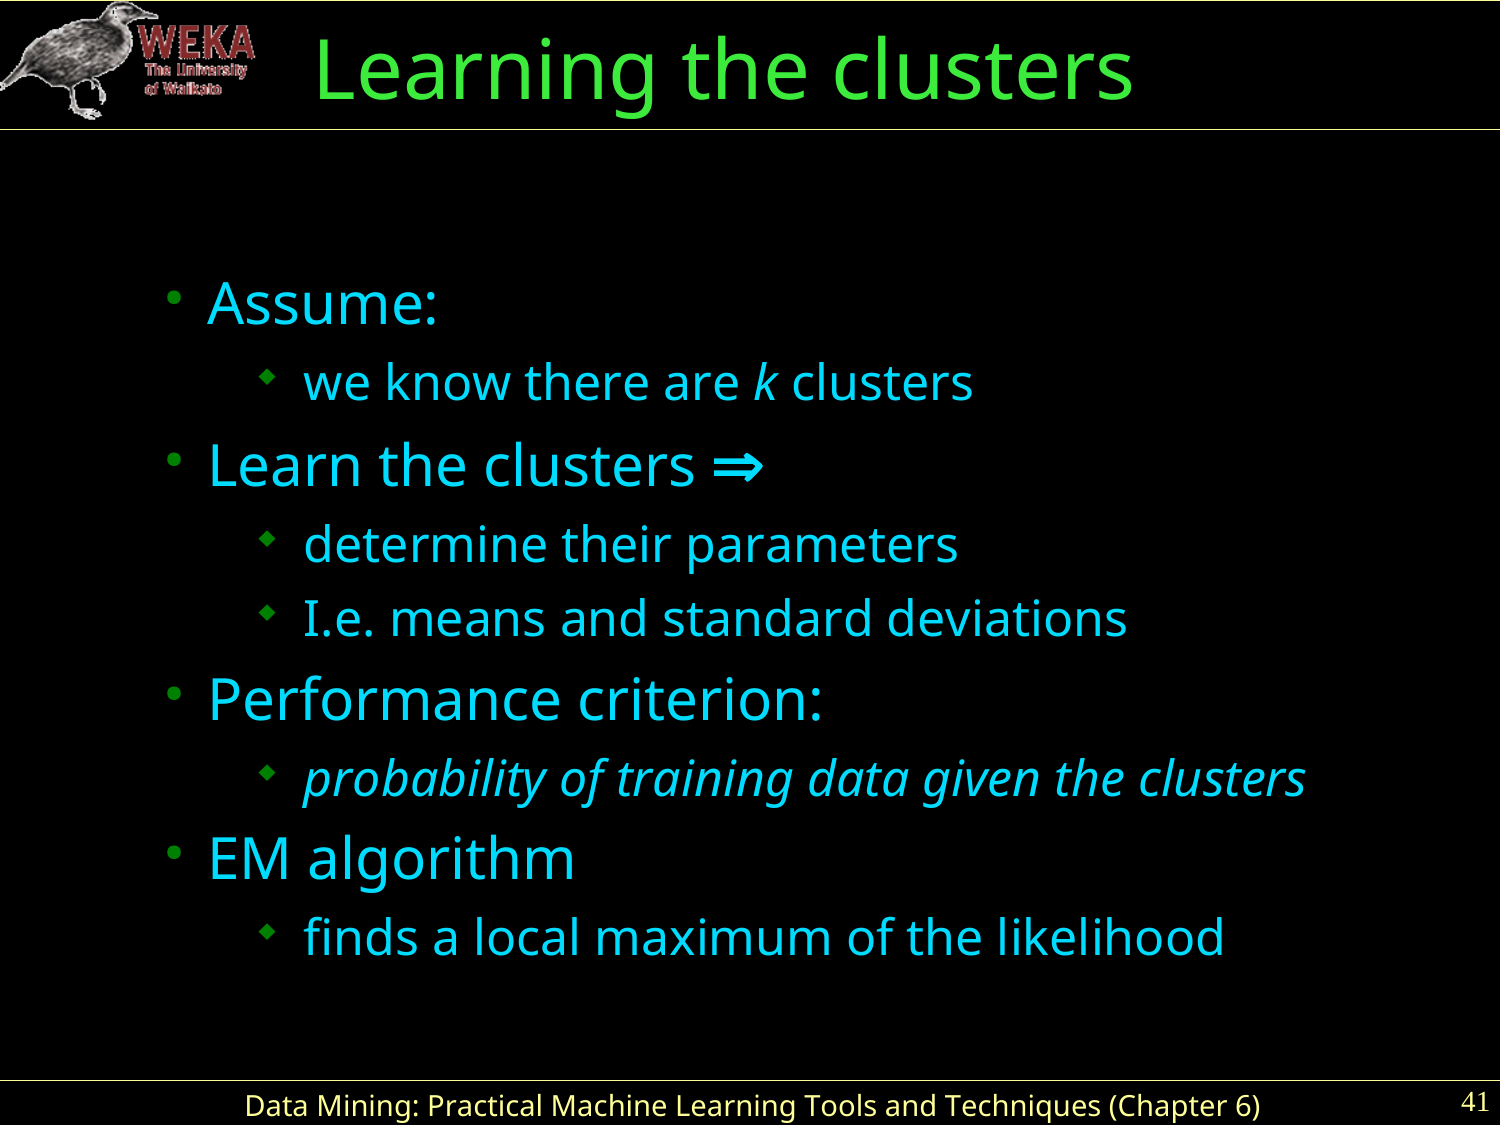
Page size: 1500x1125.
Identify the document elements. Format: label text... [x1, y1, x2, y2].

title Learning the clusters [297, 0, 1500, 148]
list Assume: we know there are k clusters Learn the clusters  determine their parameters I.e. means and standard deviations Performance criterion: probability of training data given the clusters EM algorithm finds a local maximum of the likelihood [149, 260, 1388, 936]
picture [0, 1, 266, 129]
